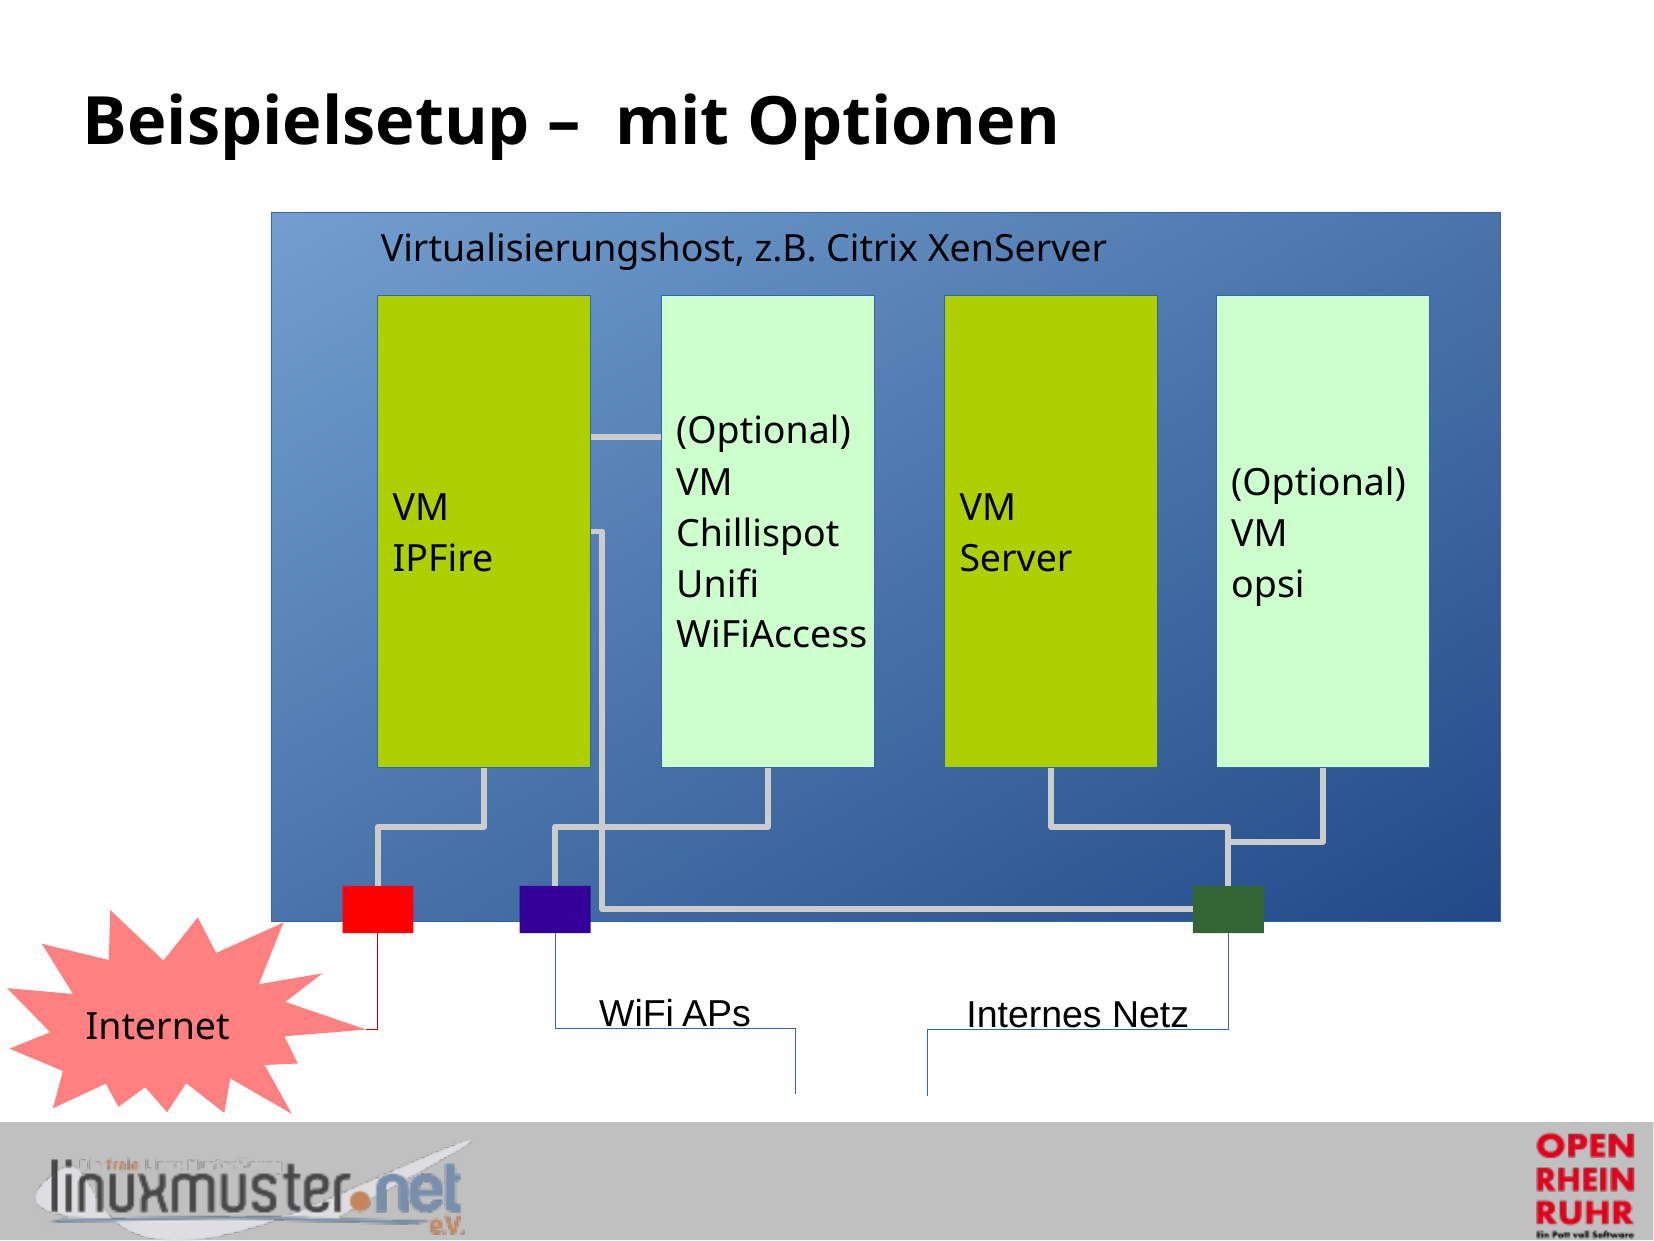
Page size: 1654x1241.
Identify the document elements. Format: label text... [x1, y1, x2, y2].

text_box [7, 212, 1501, 1114]
text_box VM Server [944, 295, 1158, 768]
picture [36, 1140, 473, 1241]
title Beispielsetup – mit Optionen [82, 49, 1571, 189]
text_box (Optional) VM opsi [1216, 295, 1430, 768]
text_box Internet [70, 992, 240, 1050]
picture [1535, 1131, 1636, 1241]
text_box VM IPFire [377, 295, 591, 768]
text_box Virtualisierungshost, z.B. Citrix XenServer [366, 214, 1158, 272]
text_box (Optional) VM Chillispot Unifi WiFiAccess [661, 295, 875, 768]
